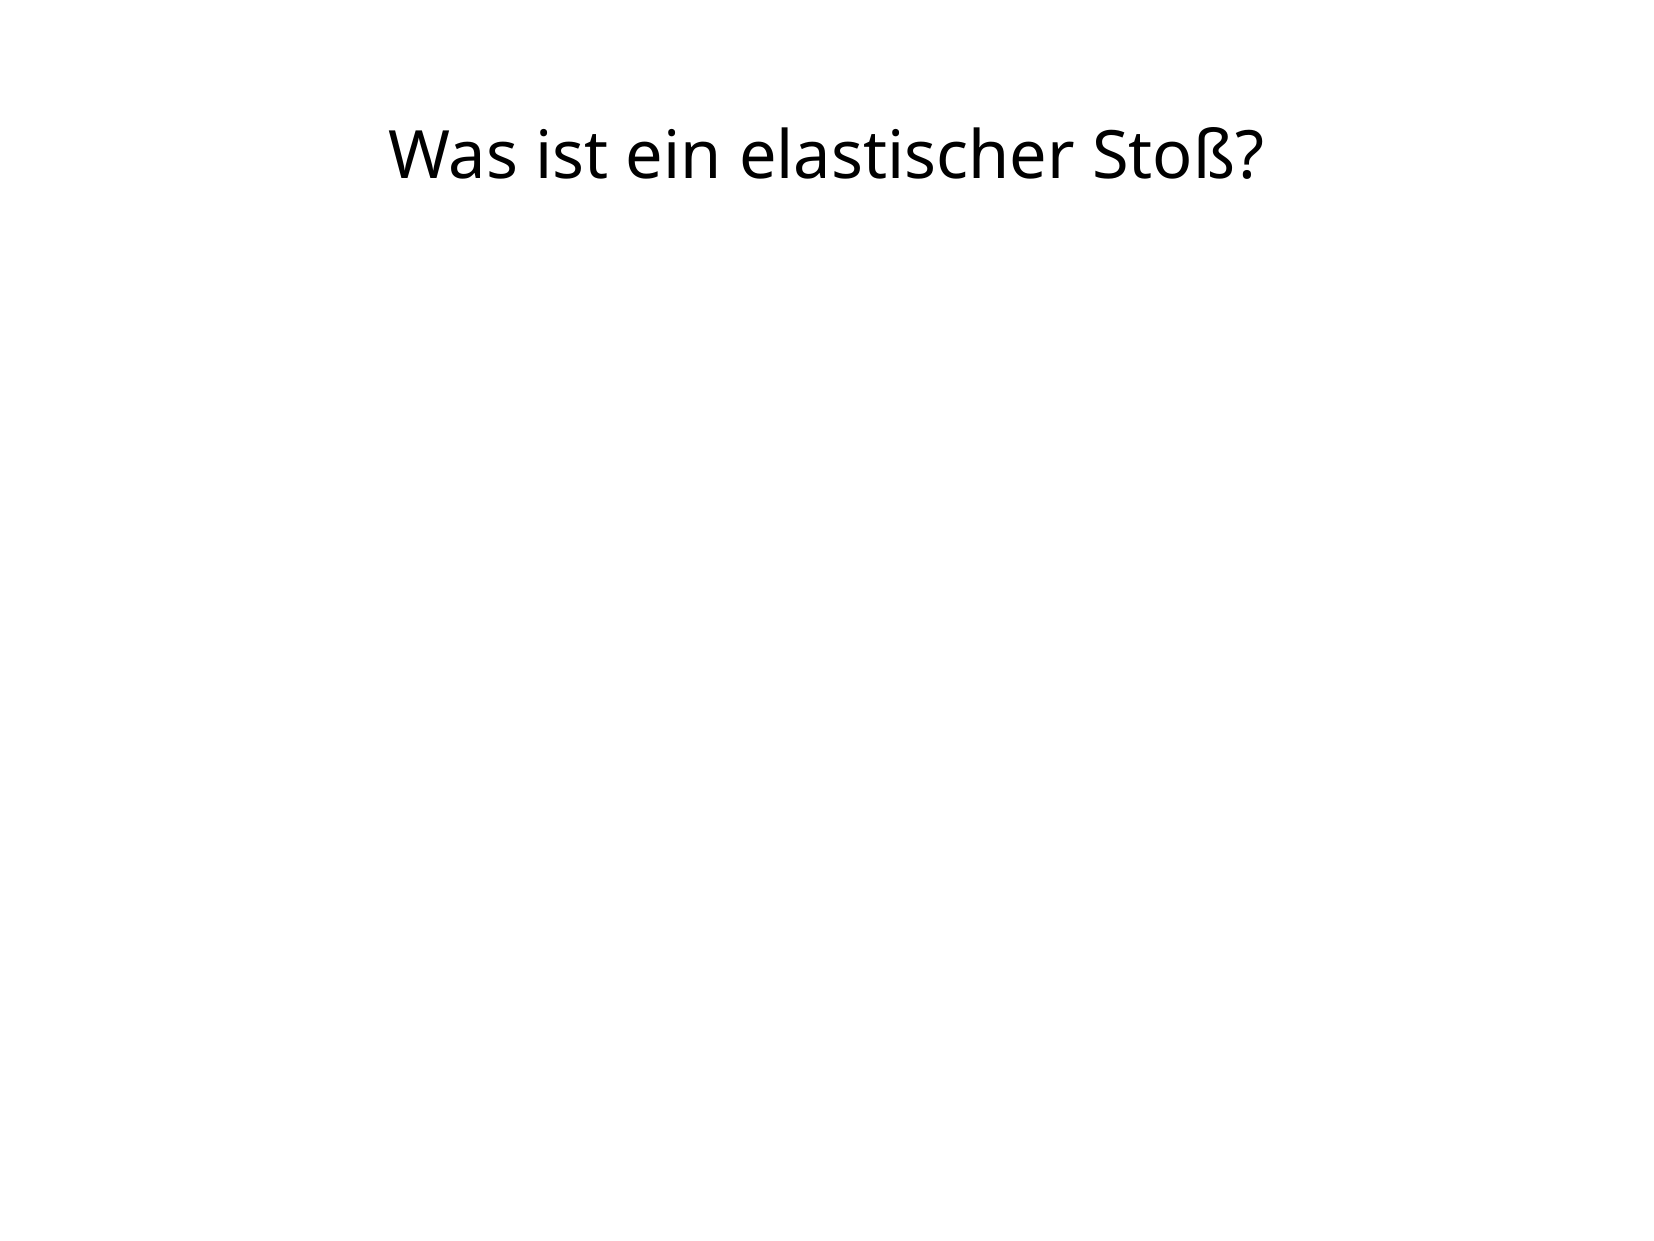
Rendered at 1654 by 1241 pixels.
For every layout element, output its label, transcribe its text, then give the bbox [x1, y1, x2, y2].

title Was ist ein elastischer Stoß? [82, 49, 1571, 257]
